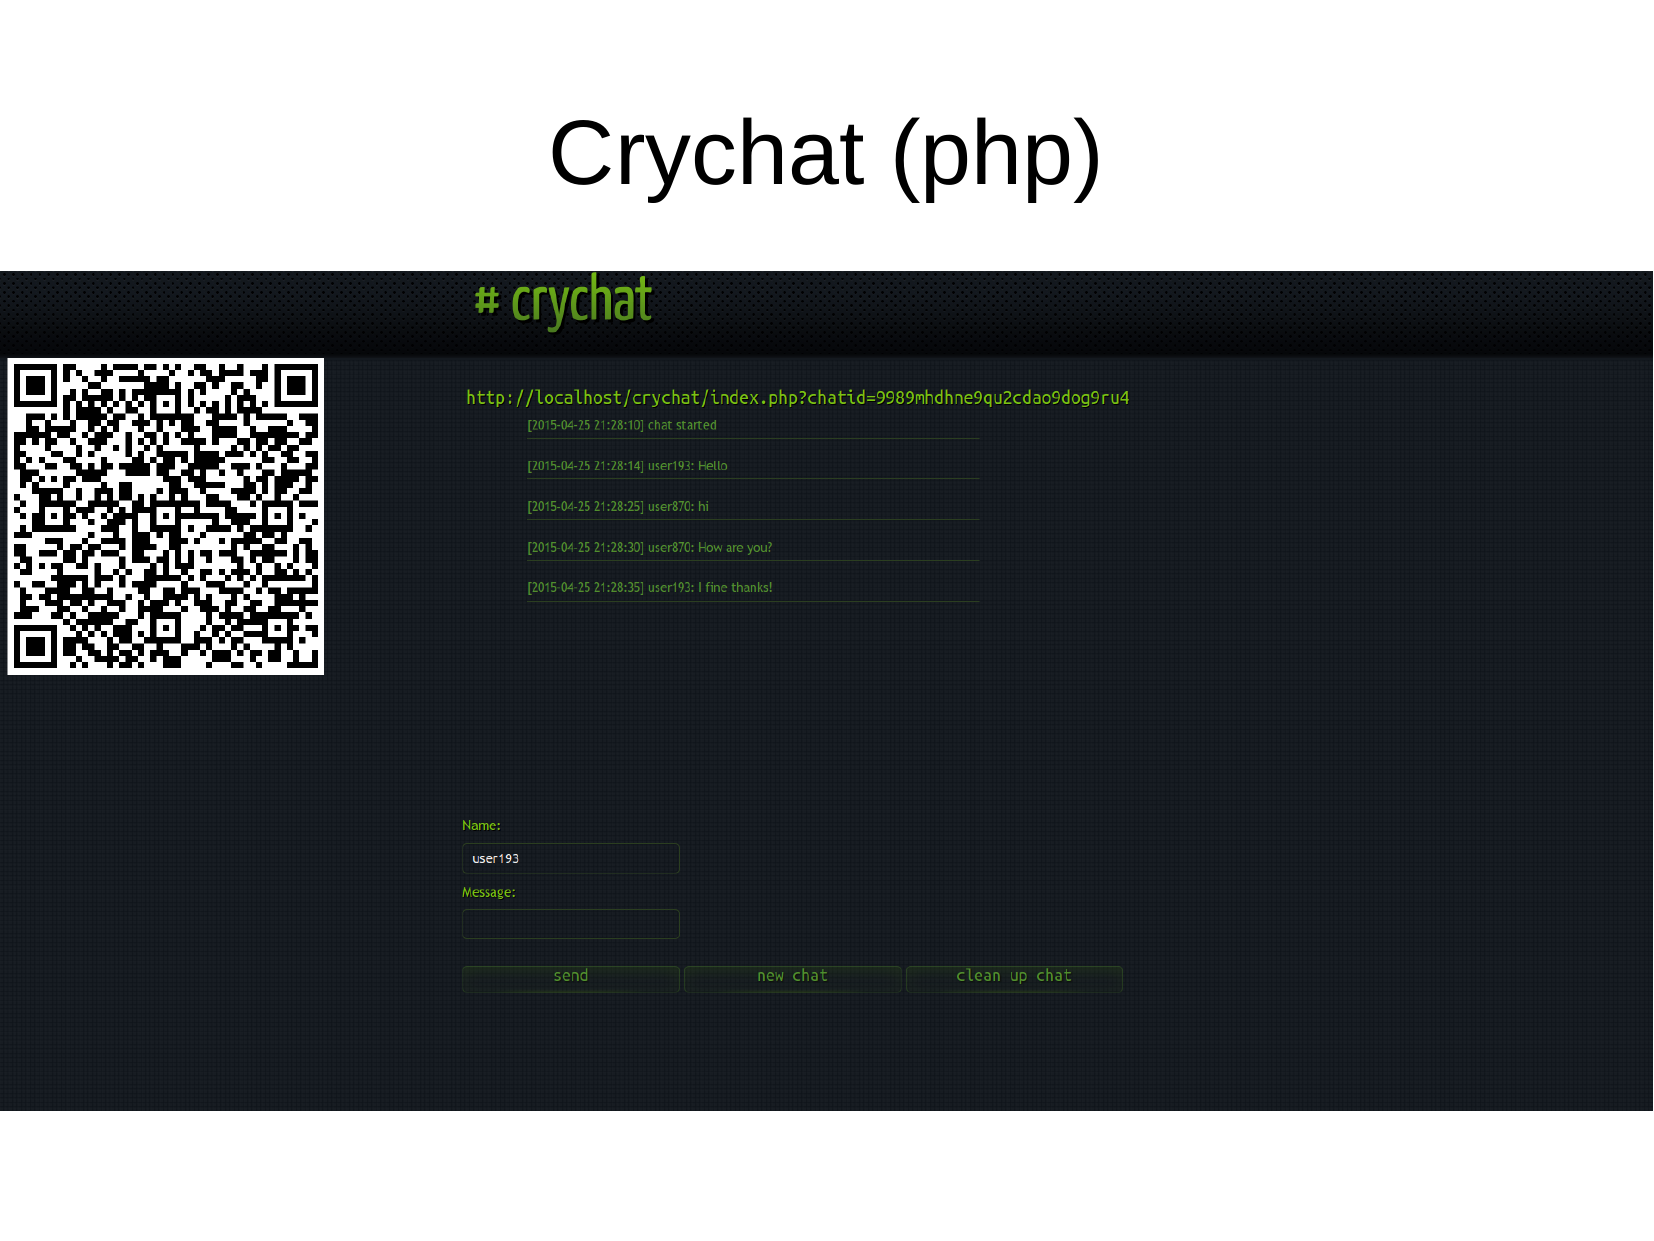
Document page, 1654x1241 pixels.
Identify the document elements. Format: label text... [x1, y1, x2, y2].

picture [0, 271, 1654, 1111]
title Crychat (php) [82, 49, 1571, 257]
